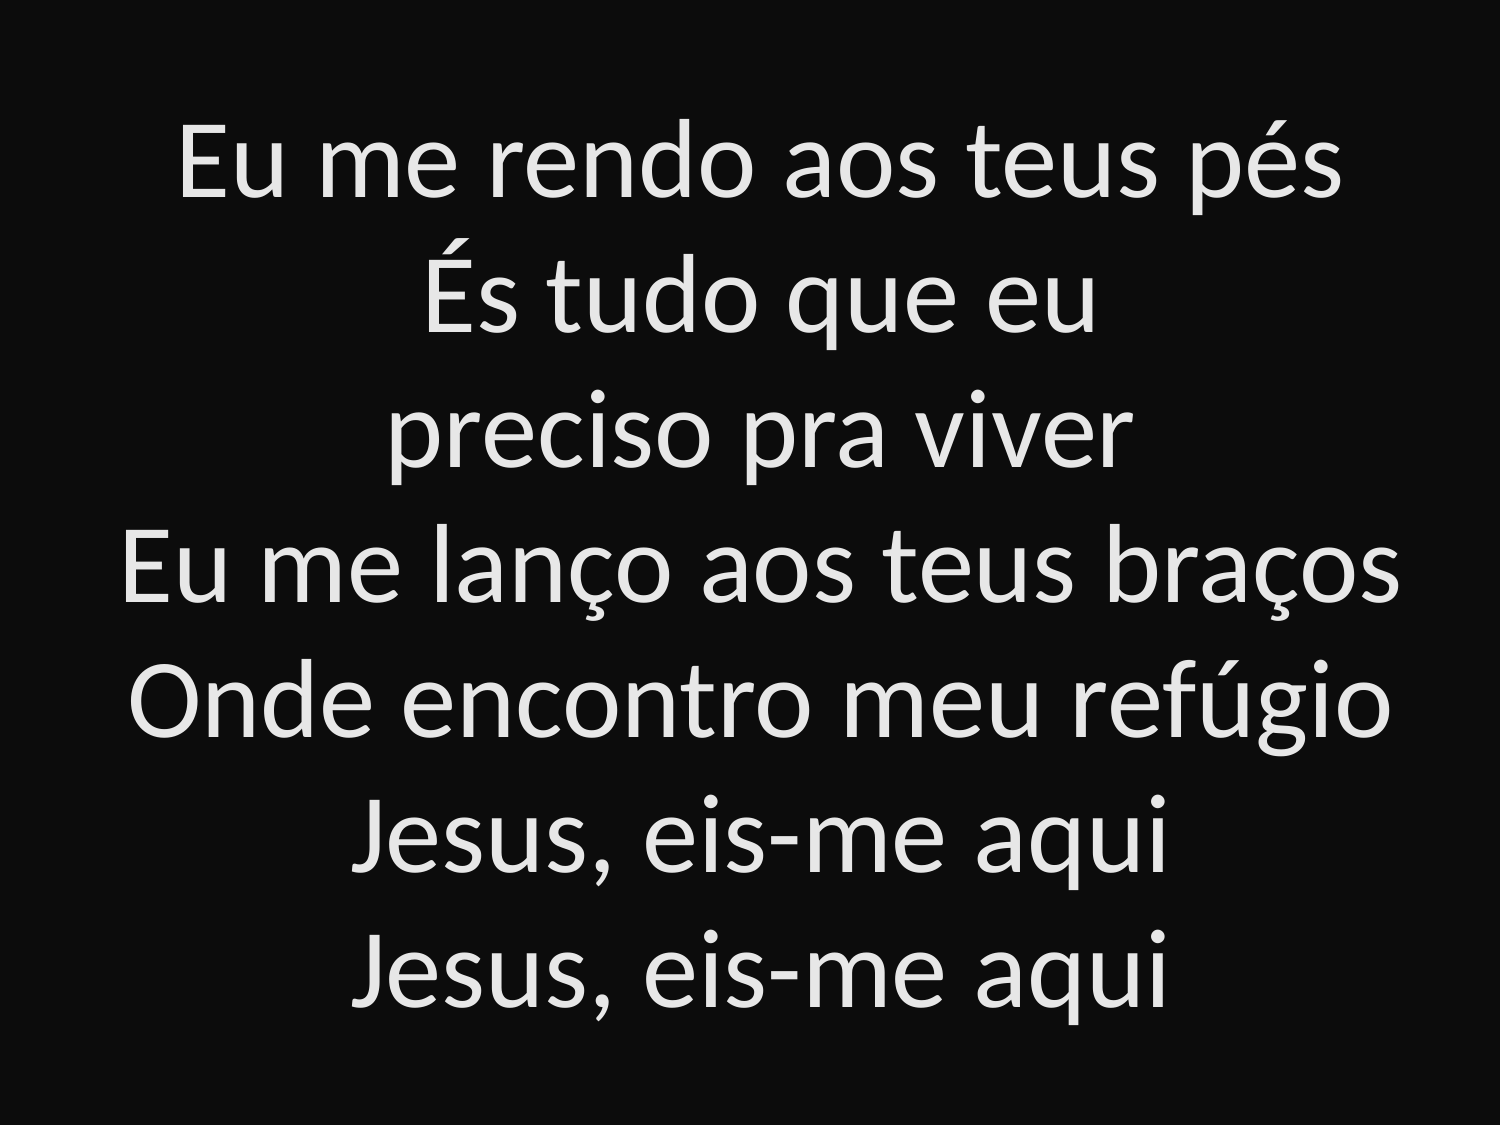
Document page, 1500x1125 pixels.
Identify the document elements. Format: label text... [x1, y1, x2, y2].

title Eu me rendo aos teus pés És tudo que eu preciso pra viver Eu me lanço aos teus braços Onde encontro meu refúgio Jesus, eis-me aqui Jesus, eis-me aqui [75, 45, 1447, 1071]
